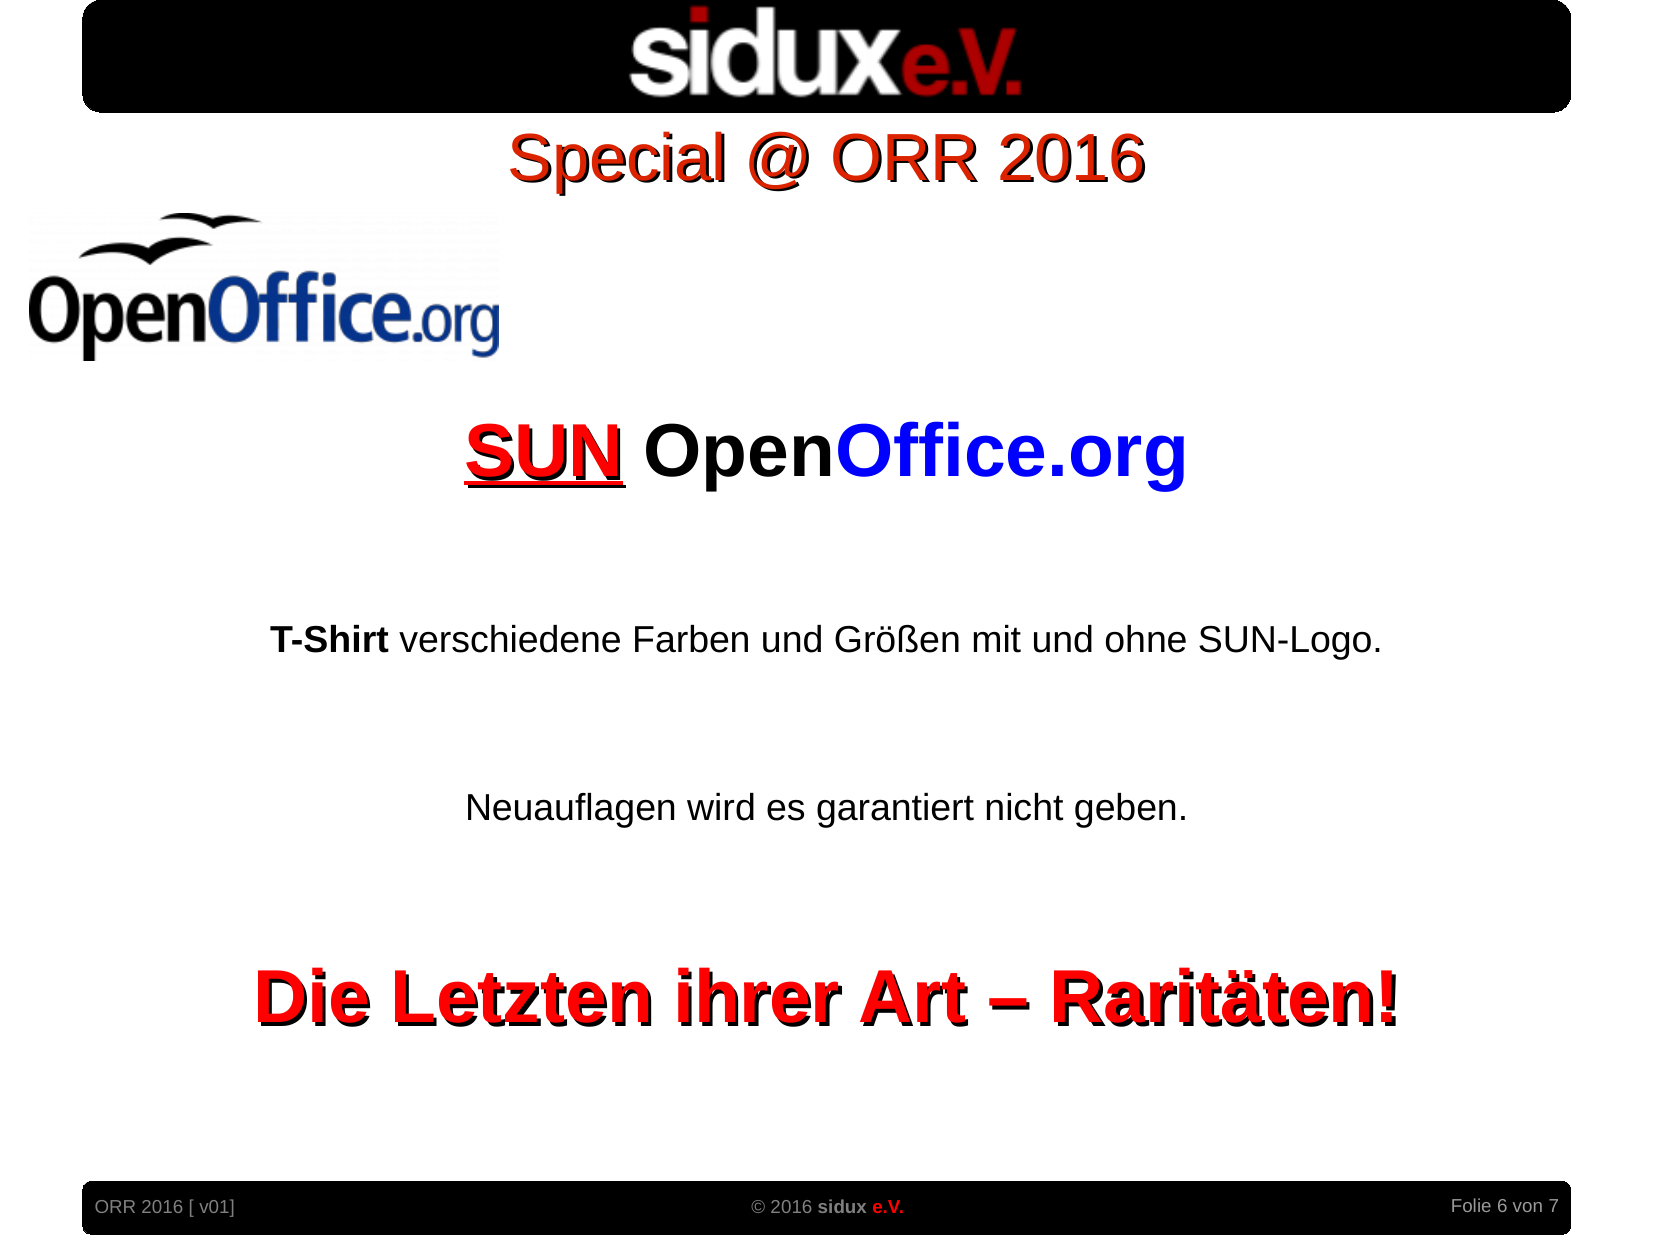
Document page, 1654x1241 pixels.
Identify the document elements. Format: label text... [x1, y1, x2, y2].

text_box Special @ ORR 2016 [82, 112, 1571, 213]
picture [29, 213, 499, 361]
text_box SUN OpenOffice.org T-Shirt verschiedene Farben und Größen mit und ohne SUN-Logo. Neuauflagen wird es garantiert nicht geben. Die Letzten ihrer Art – Raritäten! [82, 401, 1571, 1170]
picture [609, 0, 1028, 110]
